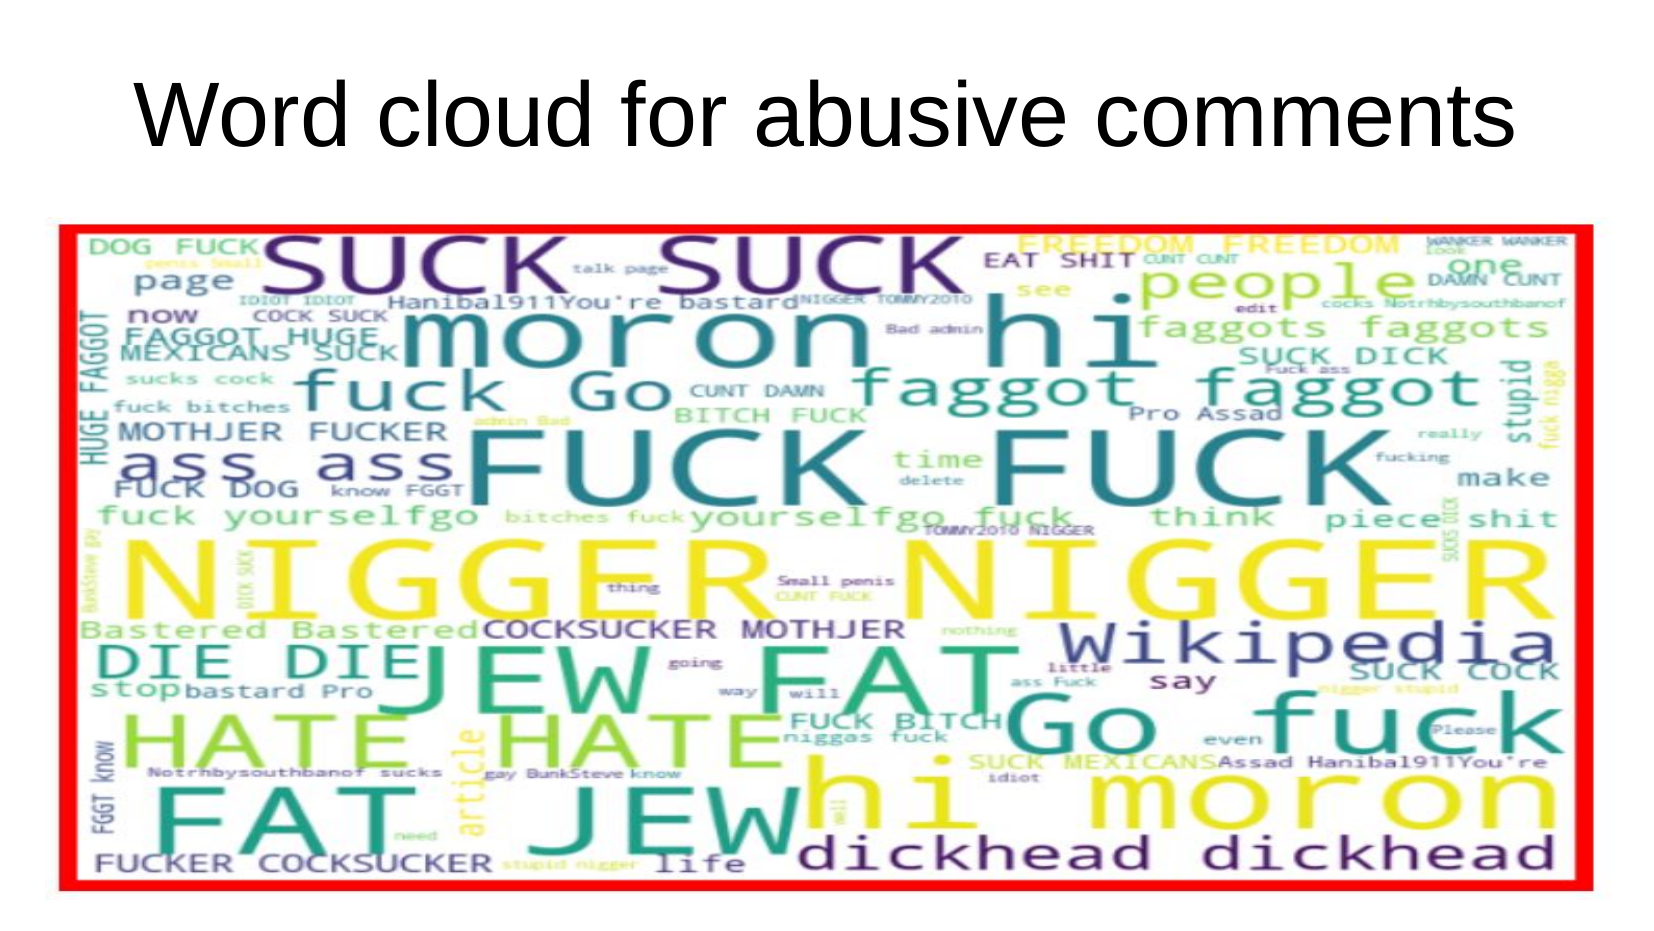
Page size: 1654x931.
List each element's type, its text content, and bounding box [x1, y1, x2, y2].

picture [45, 217, 1621, 901]
title Word cloud for abusive comments [82, 37, 1571, 193]
